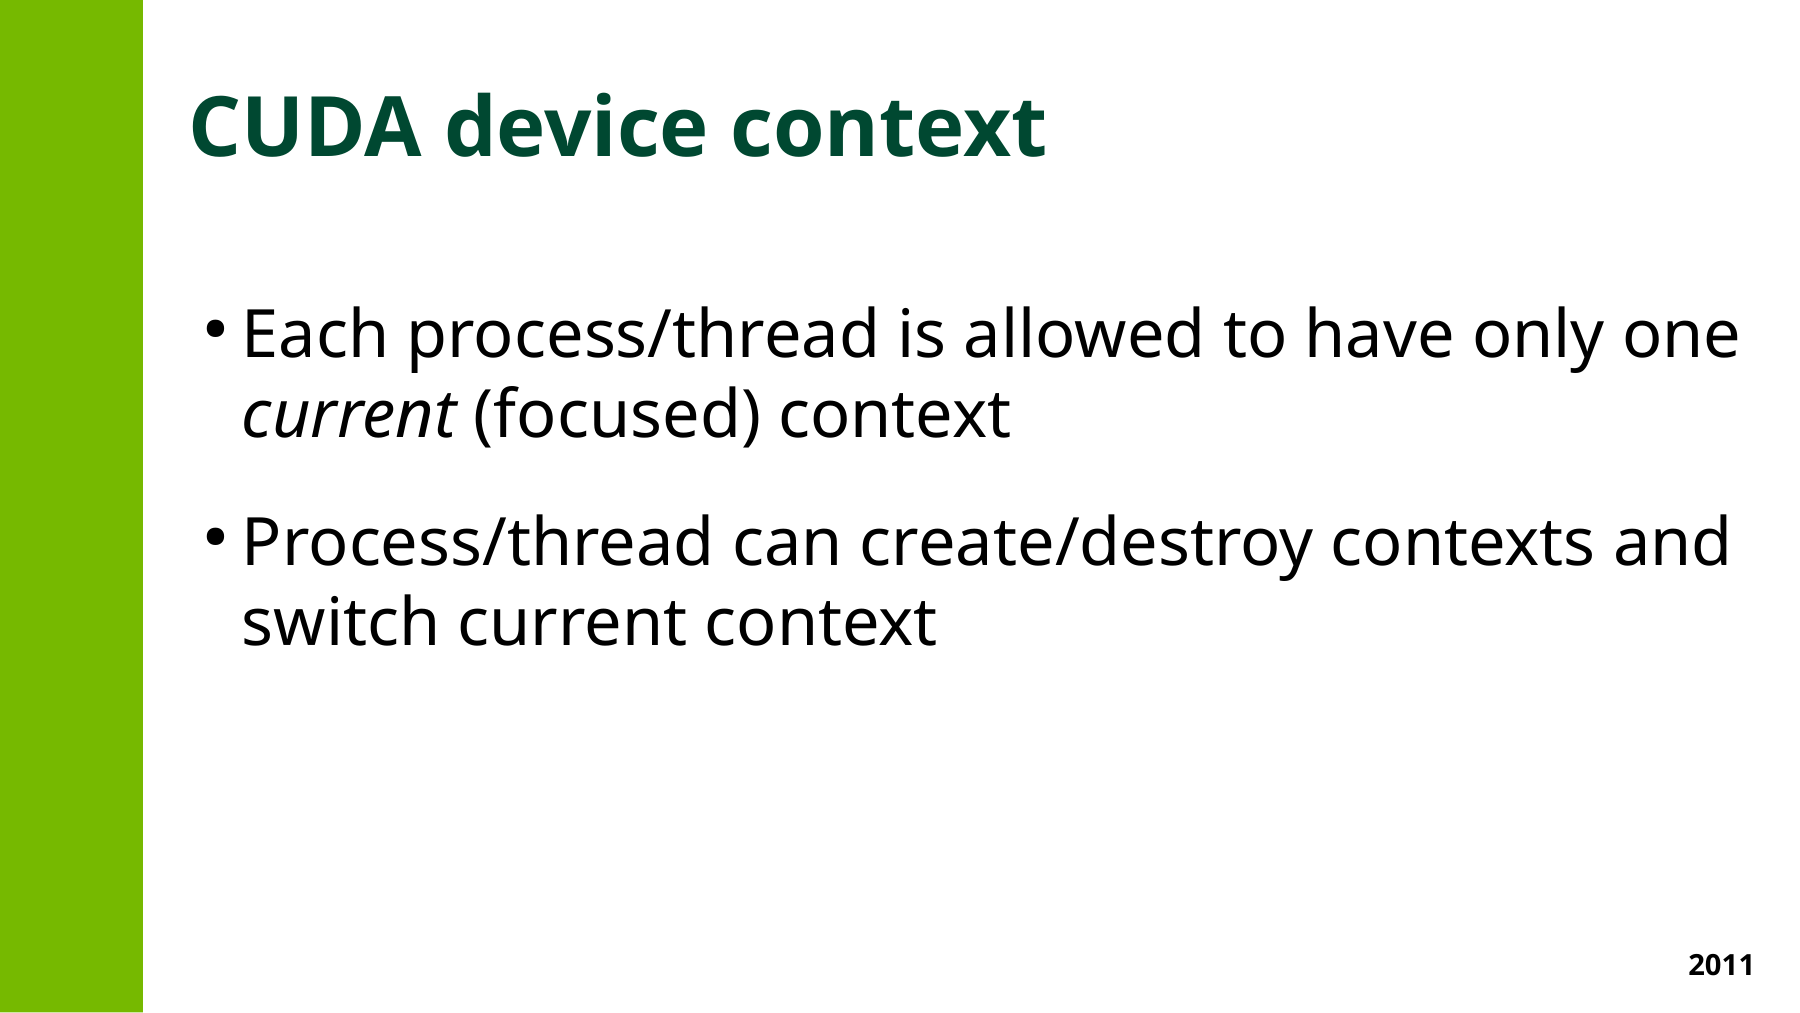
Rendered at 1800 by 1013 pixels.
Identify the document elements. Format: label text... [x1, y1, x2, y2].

list Each process/thread is allowed to have only one current (focused) context Process/thread can create/destroy contexts and switch current context [188, 283, 1763, 953]
title CUDA device context [188, 40, 1733, 211]
